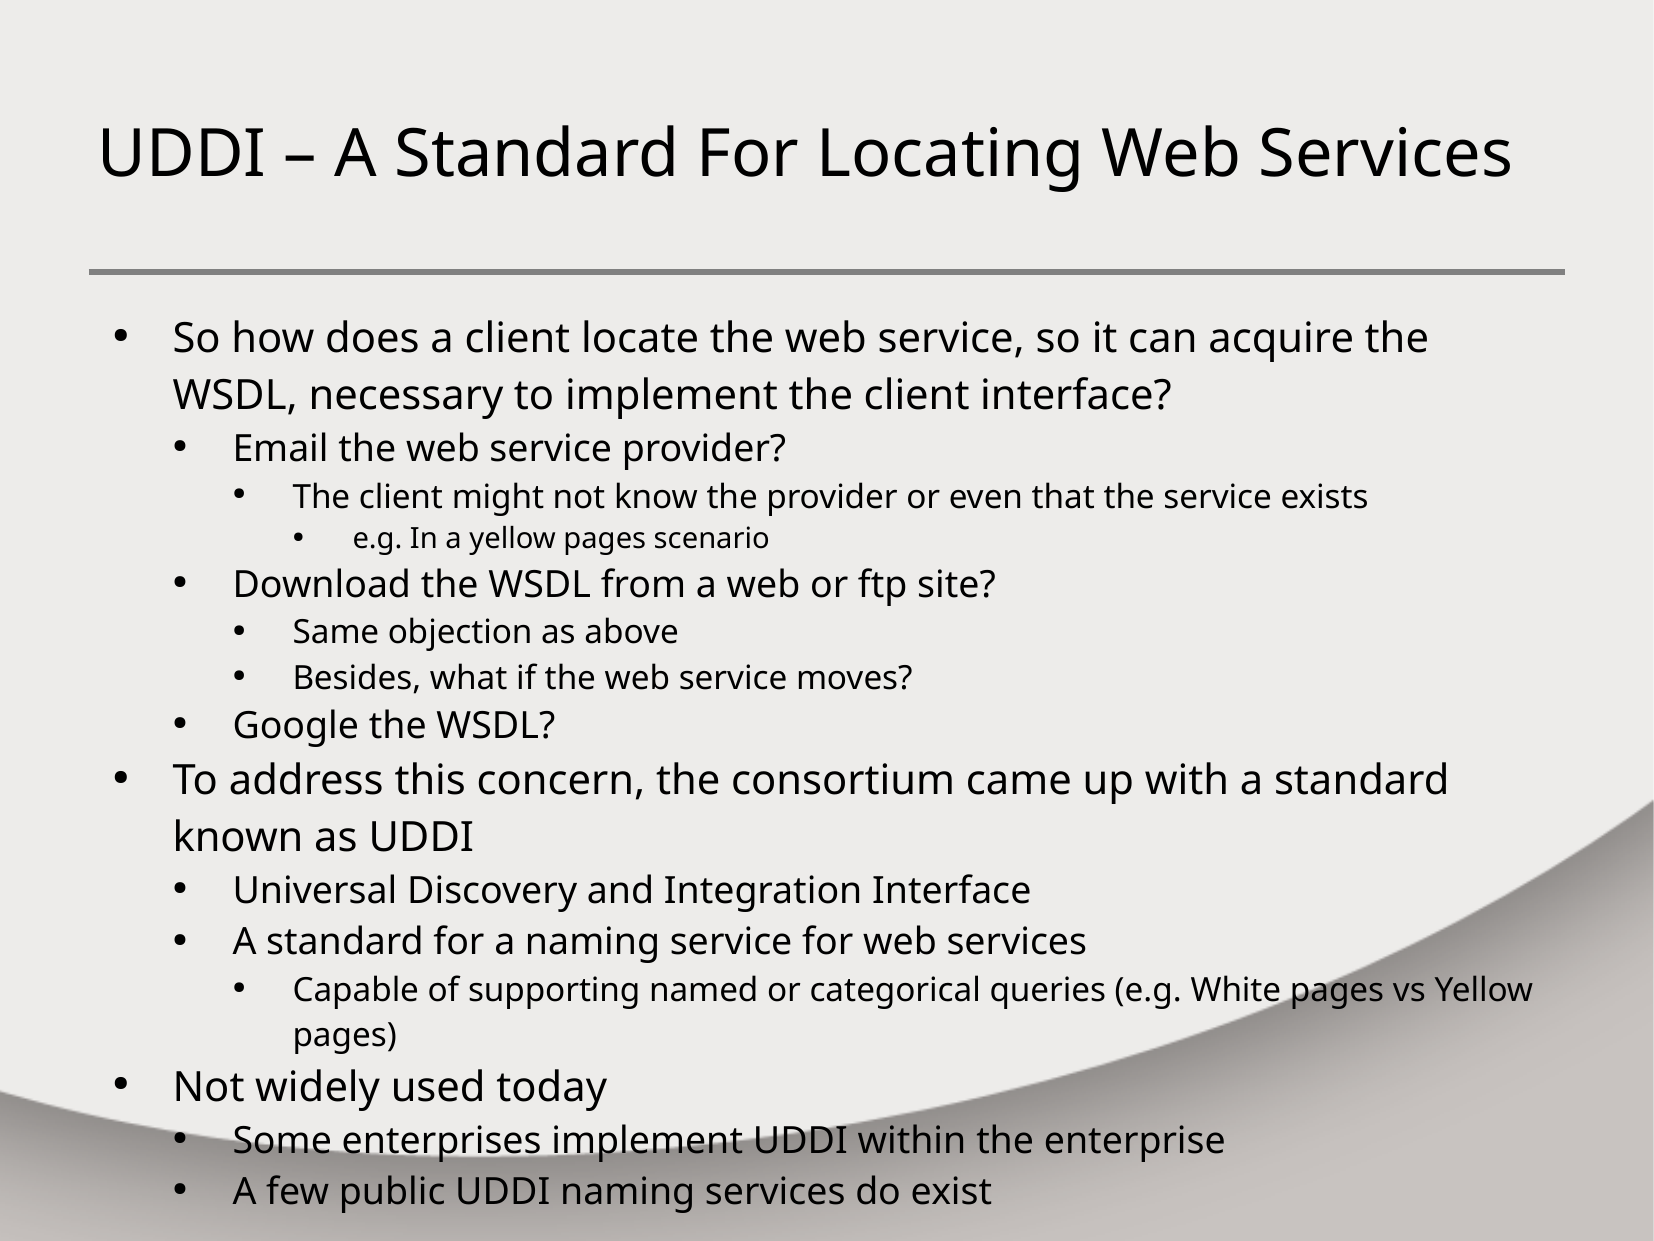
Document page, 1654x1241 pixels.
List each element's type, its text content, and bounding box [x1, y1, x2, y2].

picture [0, 0, 1654, 1241]
text_box So how does a client locate the web service, so it can acquire the WSDL, necessary to implement the client interface? Email the web service provider? The client might not know the provider or even that the service exists e.g. In a yellow pages scenario Download the WSDL from a web or ftp site? Same objection as above Besides, what if the web service moves? Google the WSDL? To address this concern, the consortium came up with a standard known as UDDI Universal Discovery and Integration Interface A standard for a naming service for web services Capable of supporting named or categorical queries (e.g. White pages vs Yellow pages) Not widely used today Some enterprises implement UDDI within the enterprise A few public UDDI naming services do exist [97, 300, 1561, 1163]
title UDDI – A Standard For Locating Web Services [97, 75, 1561, 226]
